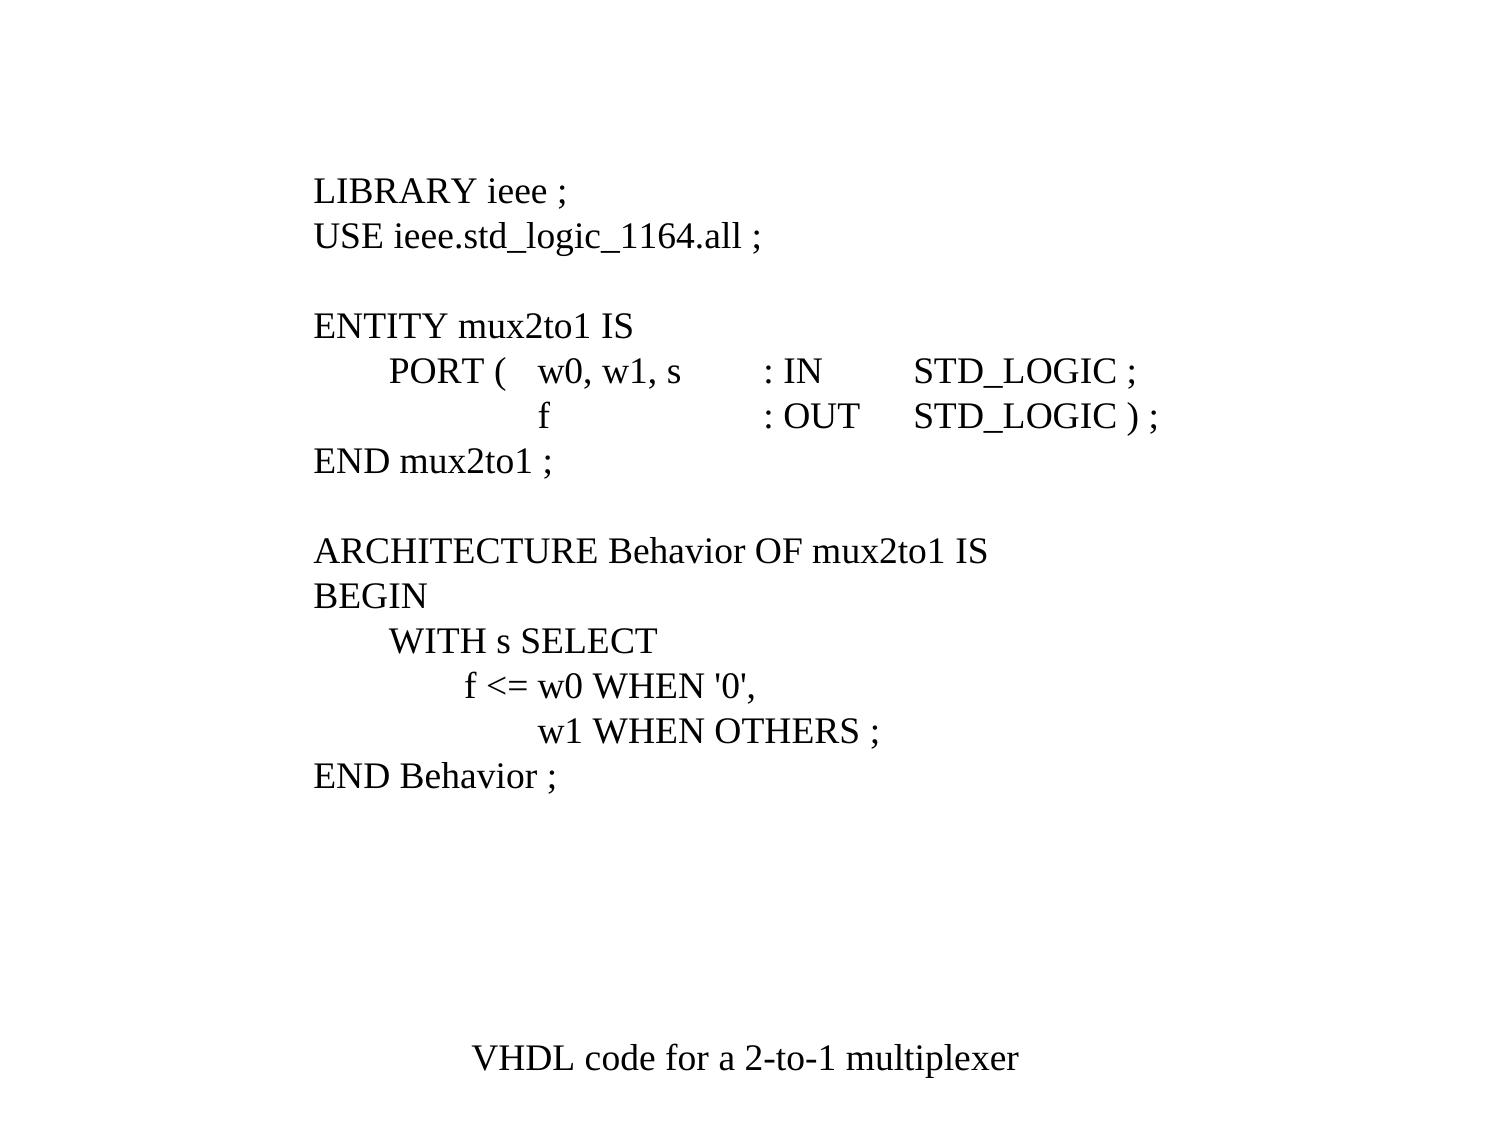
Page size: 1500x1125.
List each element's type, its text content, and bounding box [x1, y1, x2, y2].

text_box VHDL code for a 2-to-1 multiplexer [154, 1025, 1337, 1101]
text_box LIBRARY ieee ; USE ieee.std_logic_1164.all ; ENTITY mux2to1 IS PORT ( w0, w1, s : IN STD_LOGIC ; f : OUT STD_LOGIC ) ; END mux2to1 ; ARCHITECTURE Behavior OF mux2to1 IS BEGIN WITH s SELECT f <= w0 WHEN '0', w1 WHEN OTHERS ; END Behavior ; [298, 158, 1175, 805]
